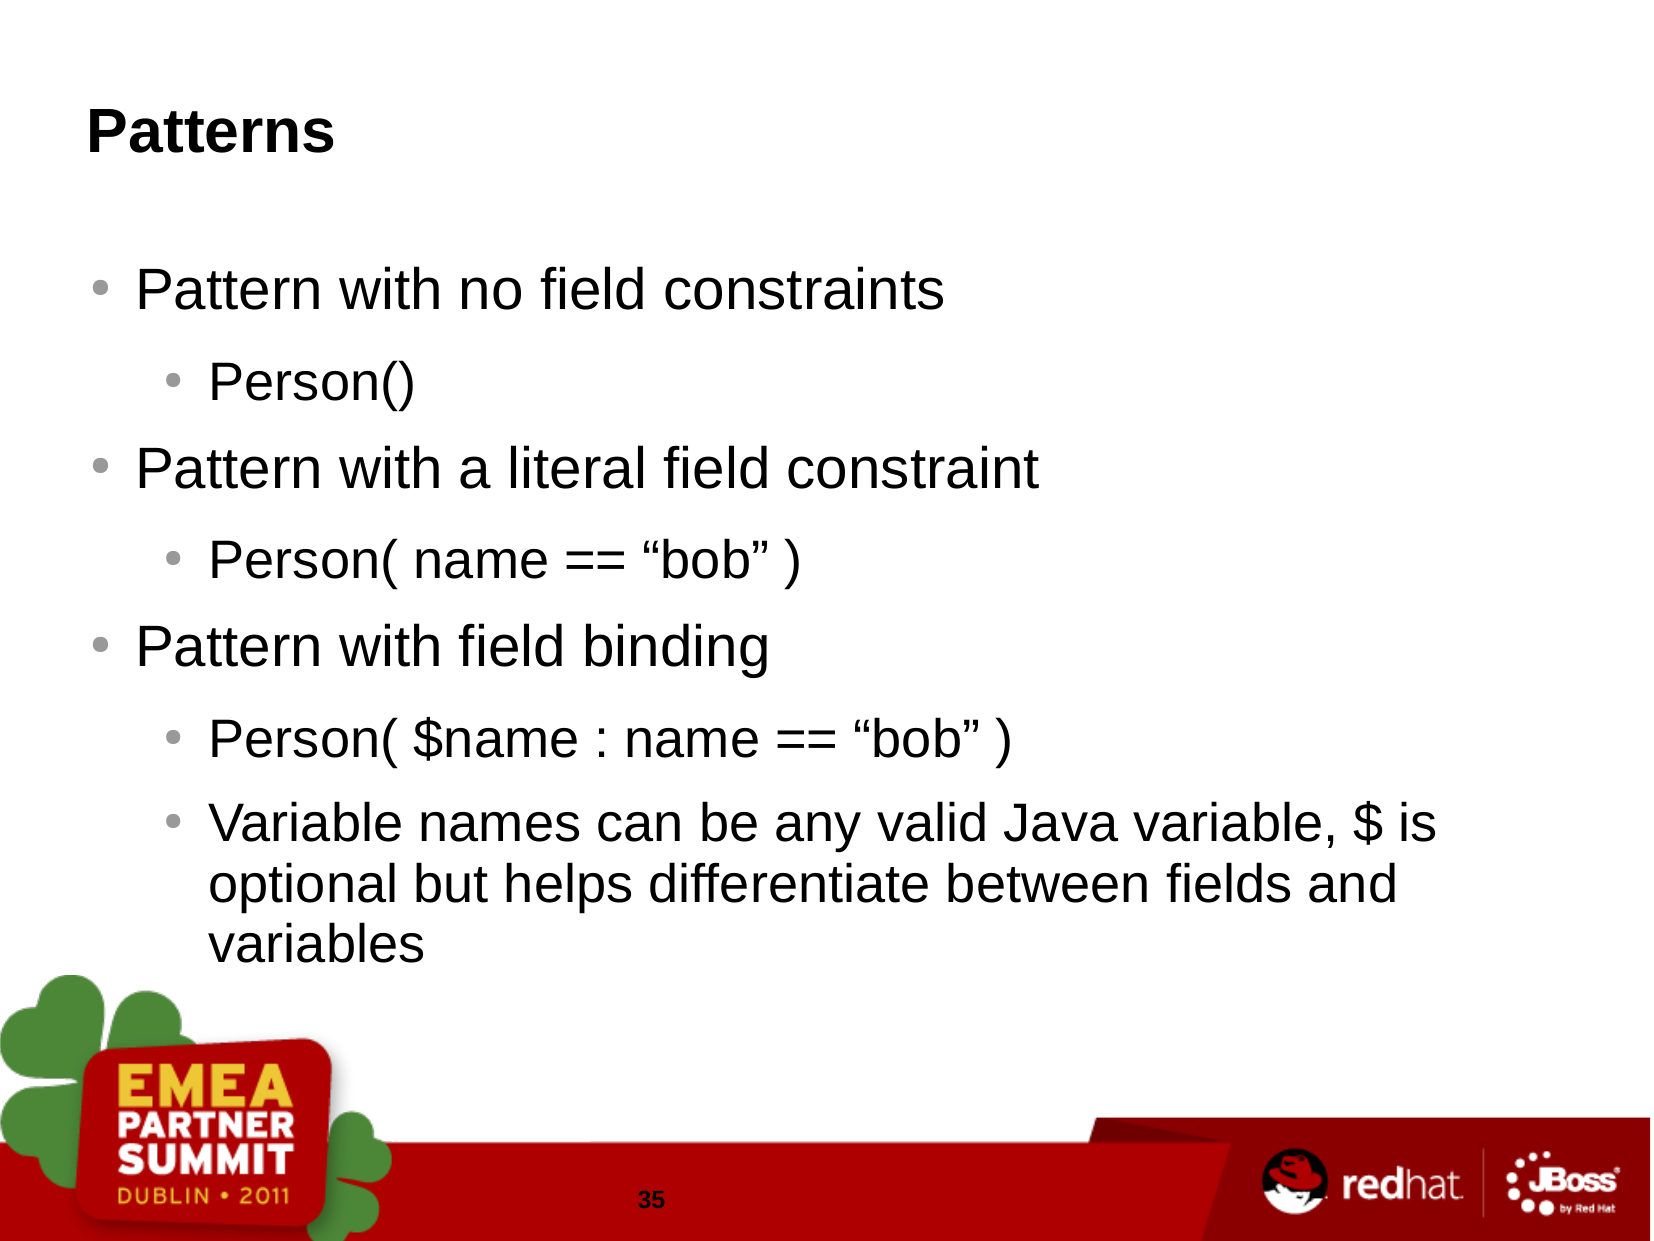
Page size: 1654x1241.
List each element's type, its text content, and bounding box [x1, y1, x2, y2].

title Patterns [86, 37, 1576, 226]
list Pattern with no field constraints Person() Pattern with a literal field constraint Person( name == “bob” ) Pattern with field binding Person( $name : name == “bob” ) Variable names can be any valid Java variable, $ is optional but helps differentiate between fields and variables [75, 256, 1564, 1051]
picture [0, 975, 1651, 1241]
